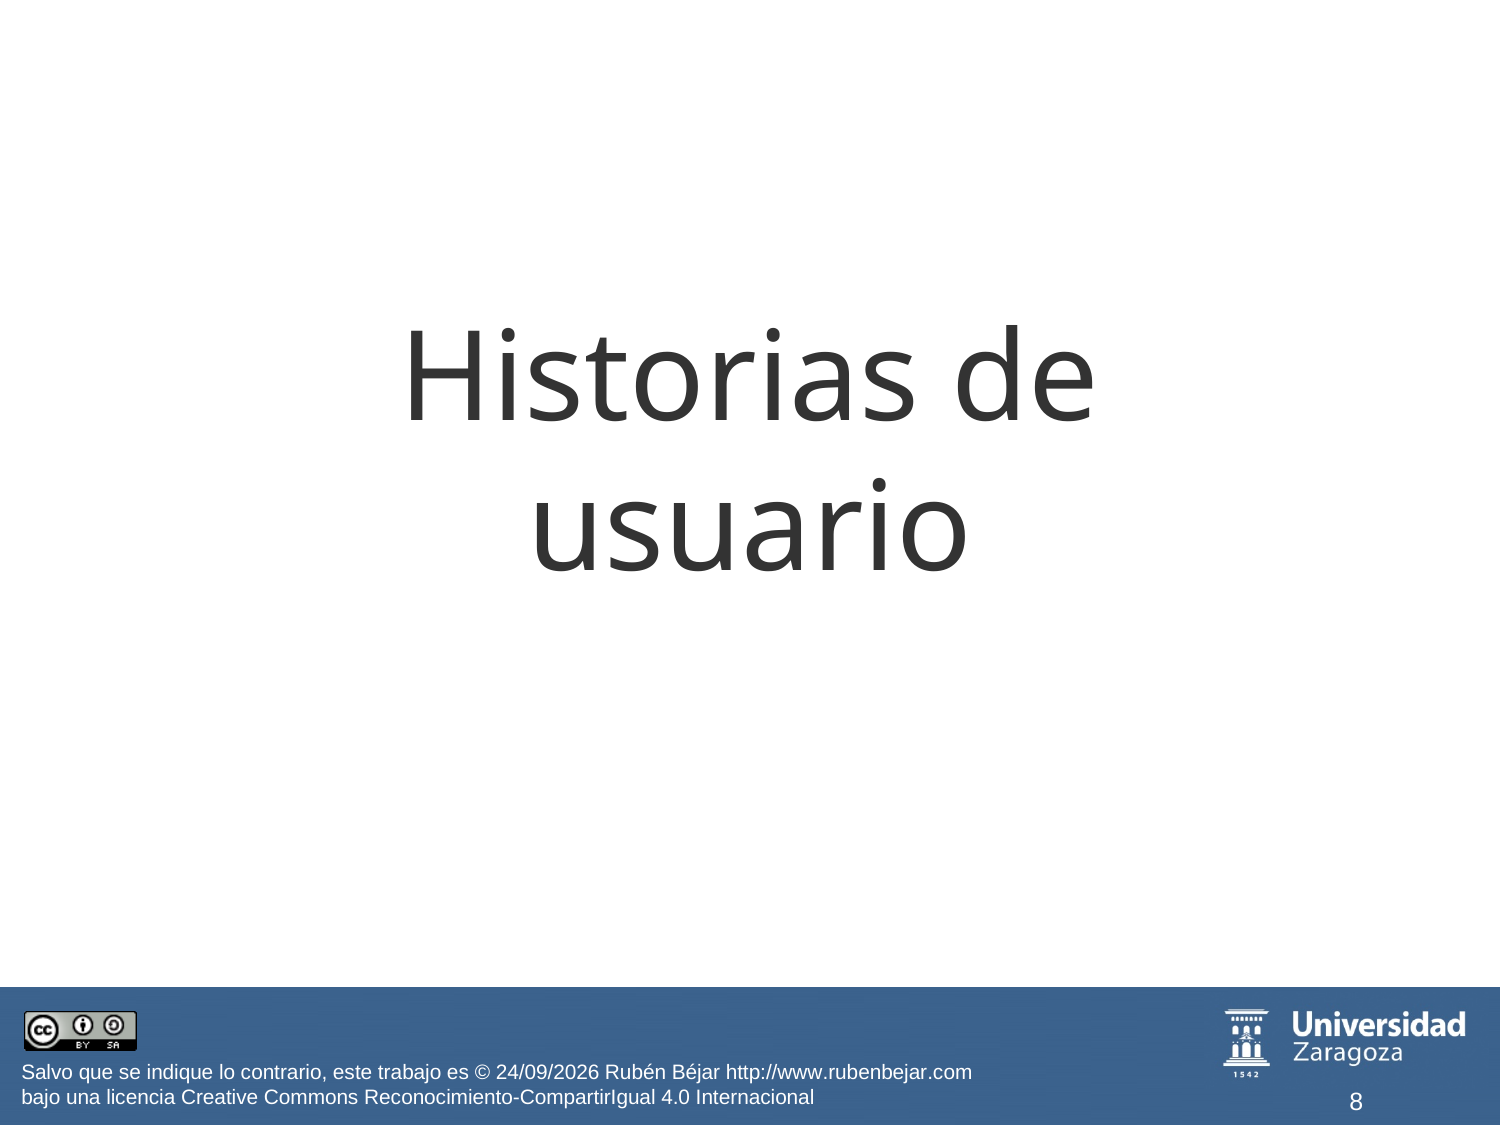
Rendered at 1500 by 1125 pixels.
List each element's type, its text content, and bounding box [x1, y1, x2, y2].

text_box Historias de usuario [169, 307, 1331, 585]
picture [0, 987, 1500, 1125]
